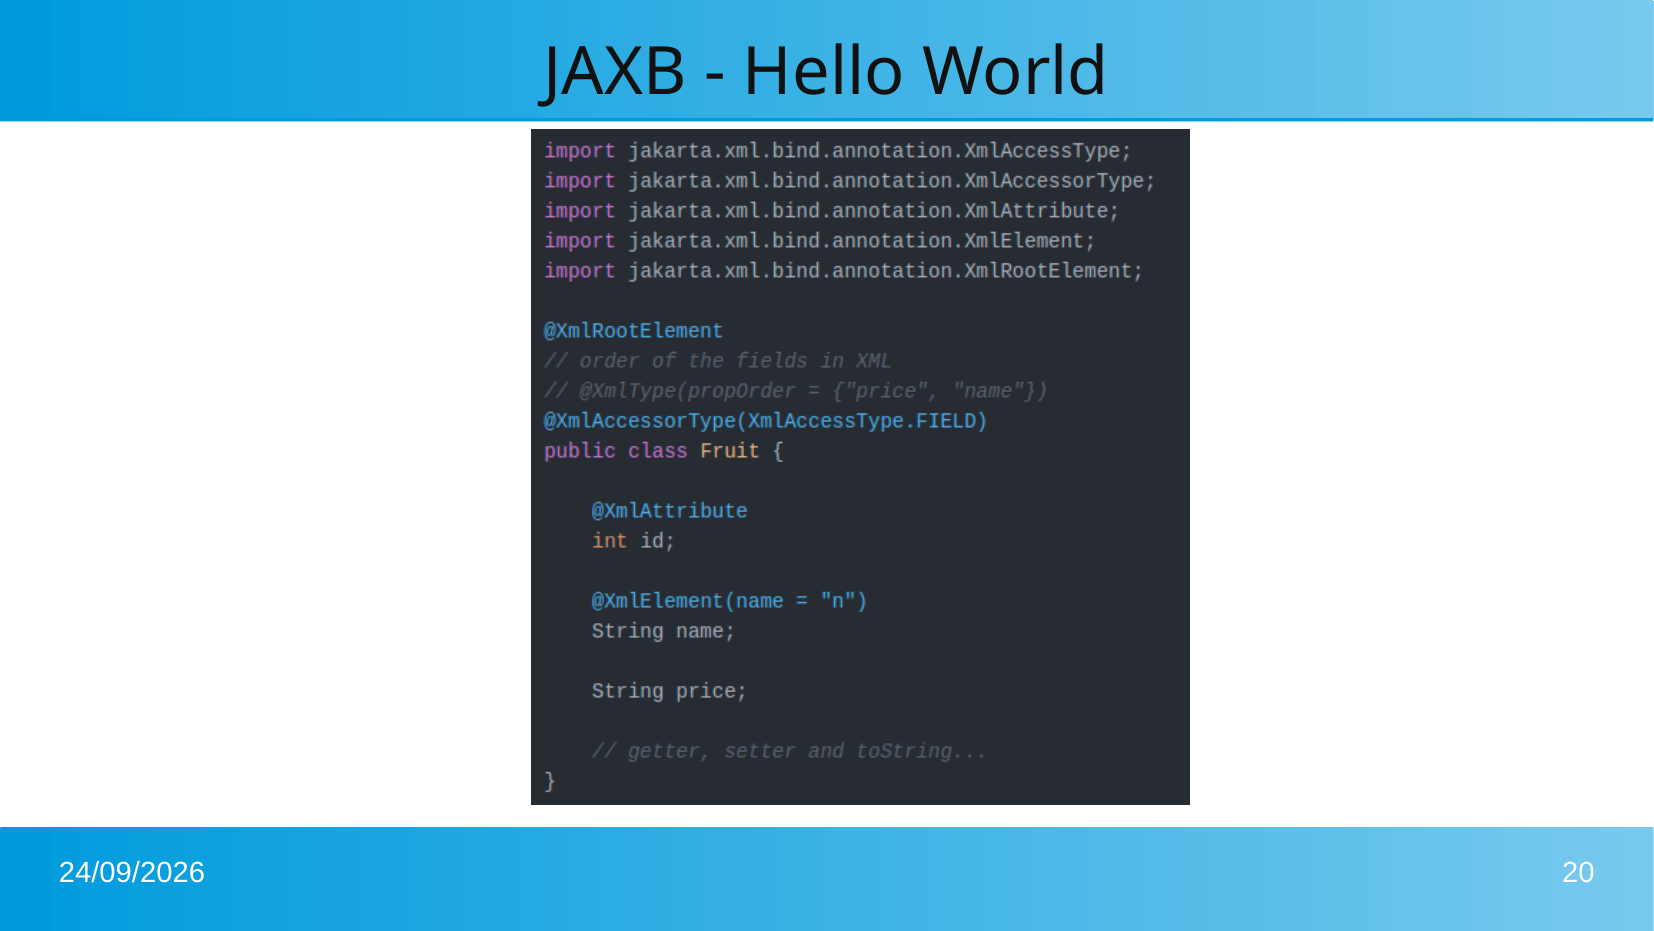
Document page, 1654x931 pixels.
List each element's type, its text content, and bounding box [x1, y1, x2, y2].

title JAXB - Hello World [59, 29, 1595, 108]
picture [531, 129, 1190, 805]
